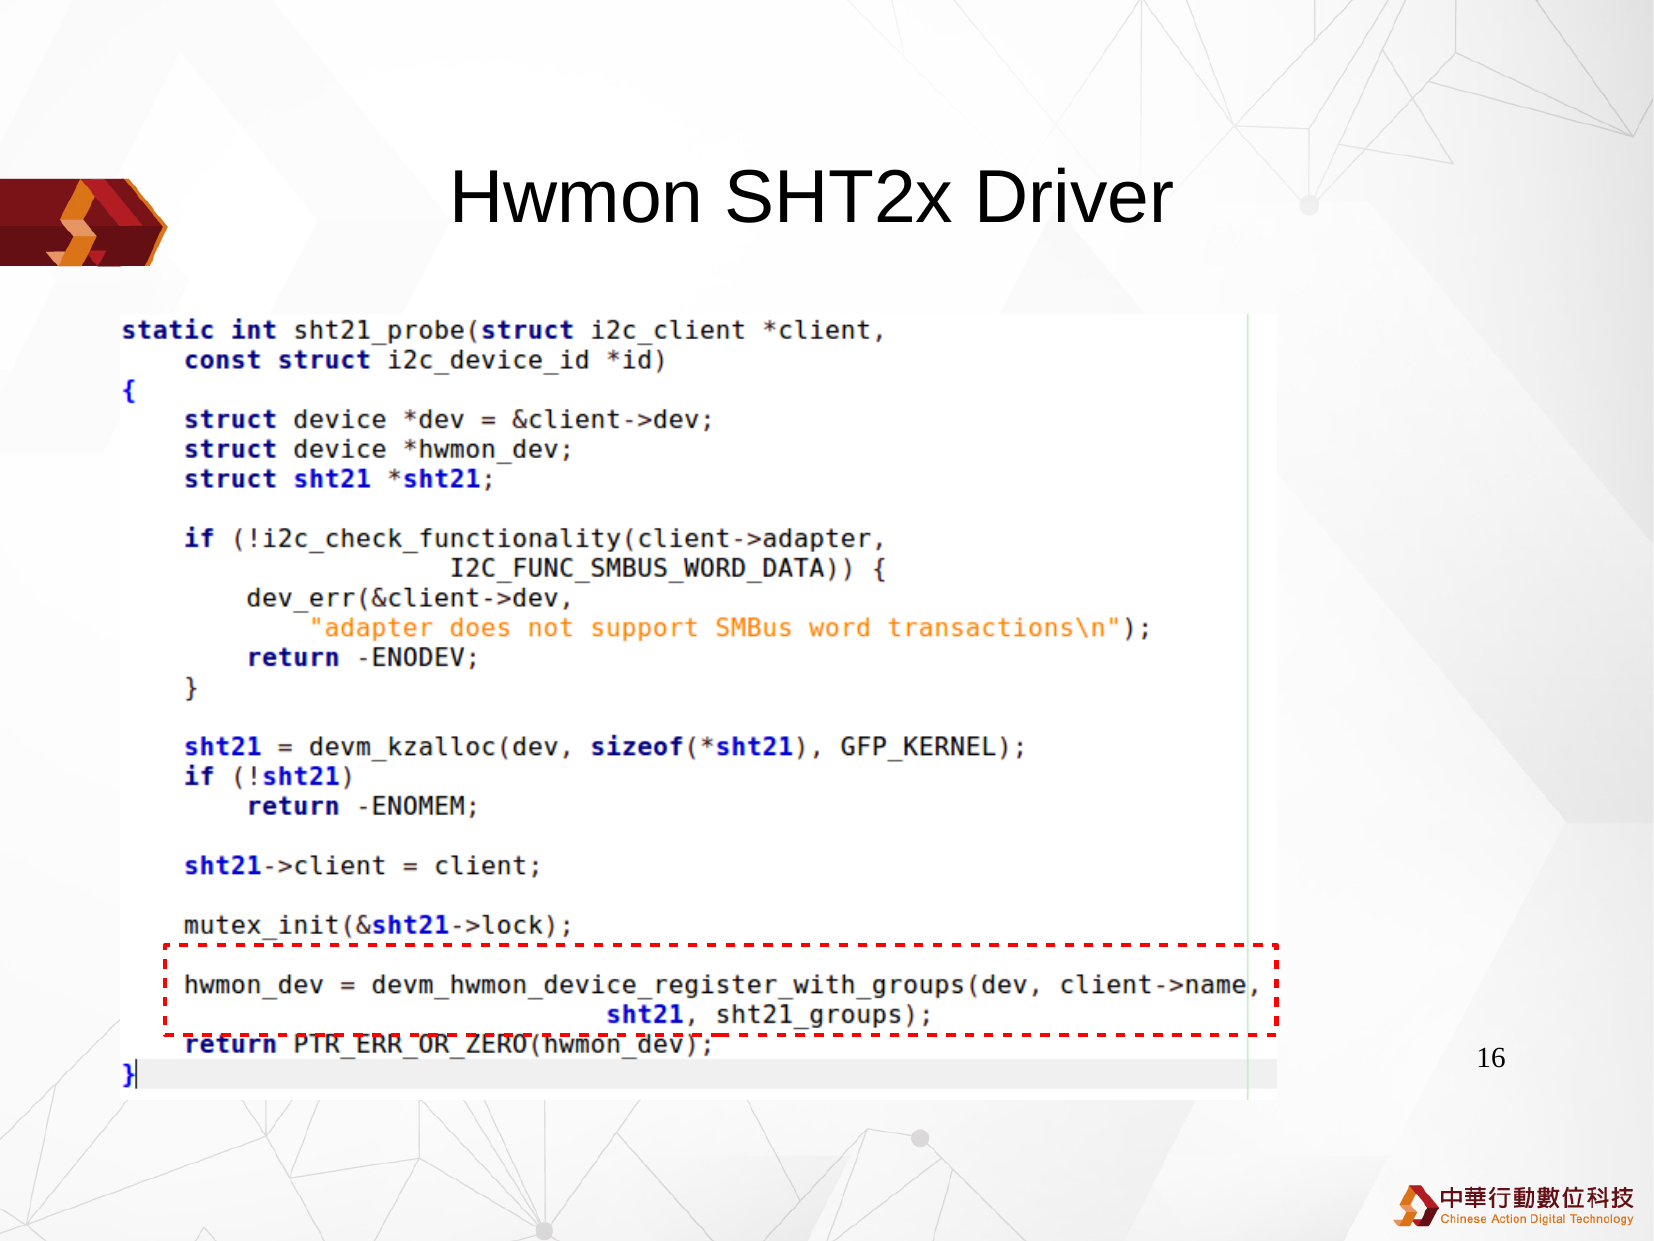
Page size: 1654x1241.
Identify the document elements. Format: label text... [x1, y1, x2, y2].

picture [0, 0, 1654, 1241]
title Hwmon SHT2x Driver [118, 112, 1506, 281]
